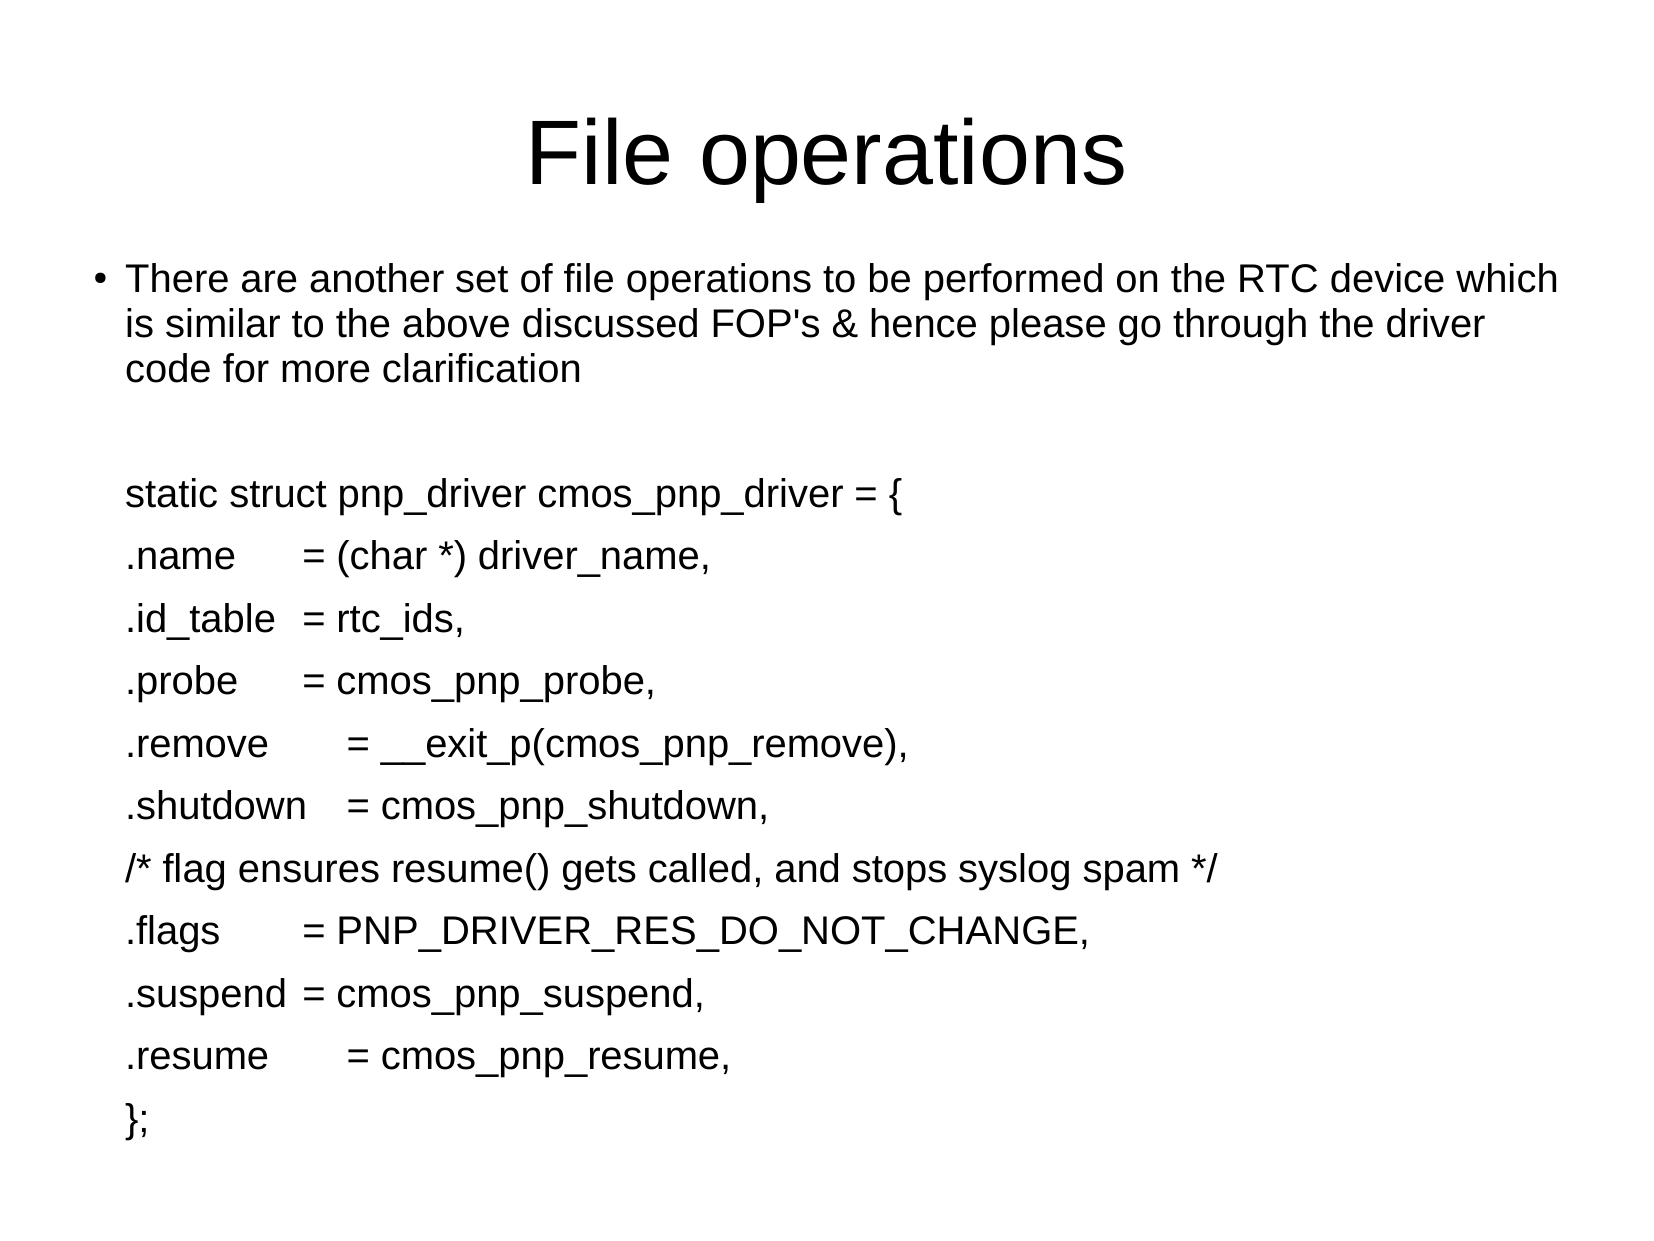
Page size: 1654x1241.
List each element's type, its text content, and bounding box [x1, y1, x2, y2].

list There are another set of file operations to be performed on the RTC device which is similar to the above discussed FOP's & hence please go through the driver code for more clarification static struct pnp_driver cmos_pnp_driver = { .name = (char *) driver_name, .id_table = rtc_ids, .probe = cmos_pnp_probe, .remove = __exit_p(cmos_pnp_remove), .shutdown = cmos_pnp_shutdown, /* flag ensures resume() gets called, and stops syslog spam */ .flags = PNP_DRIVER_RES_DO_NOT_CHANGE, .suspend = cmos_pnp_suspend, .resume = cmos_pnp_resume, }; [82, 256, 1571, 1158]
title File operations [82, 49, 1571, 256]
